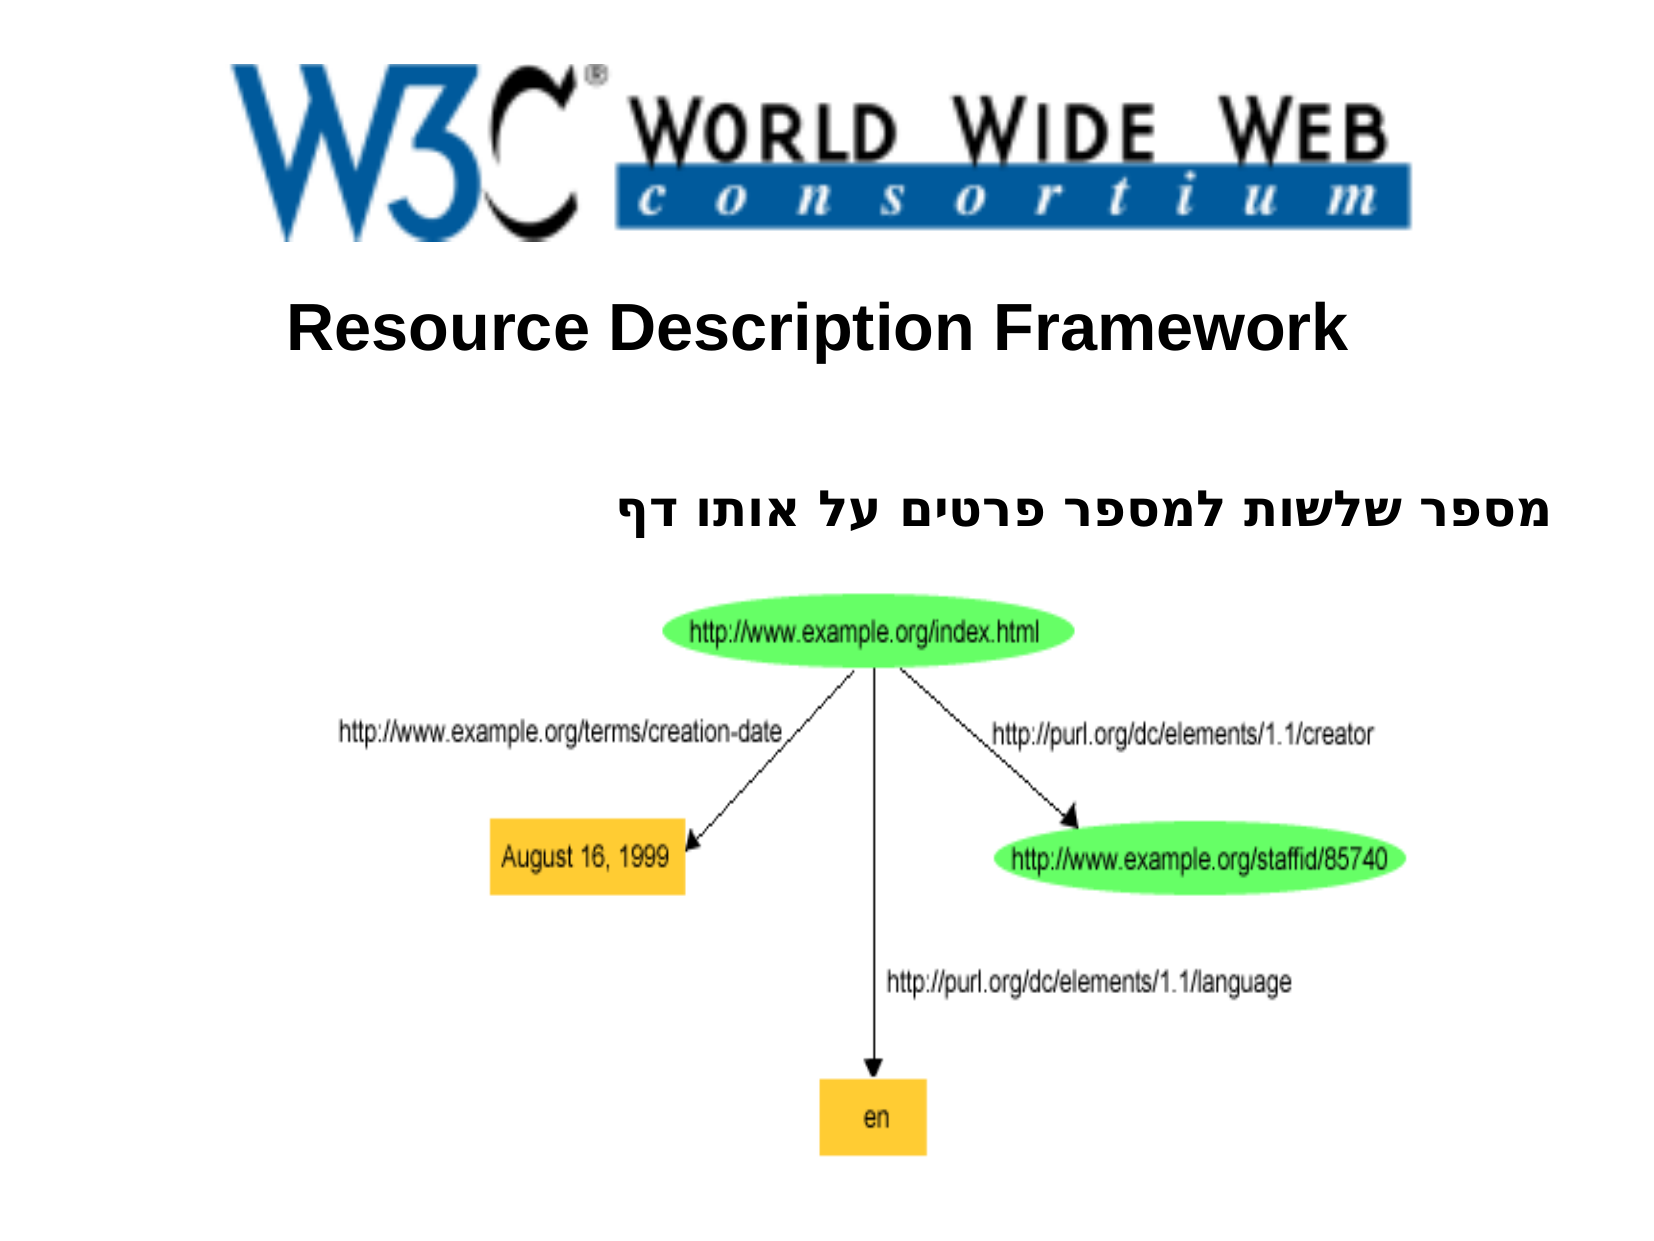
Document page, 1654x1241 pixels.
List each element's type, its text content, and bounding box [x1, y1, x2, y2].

list Resource Description Framework מספר שלשות למספר פרטים על אותו דף [82, 290, 1571, 1094]
picture [217, 64, 1428, 242]
picture [295, 569, 1418, 1182]
